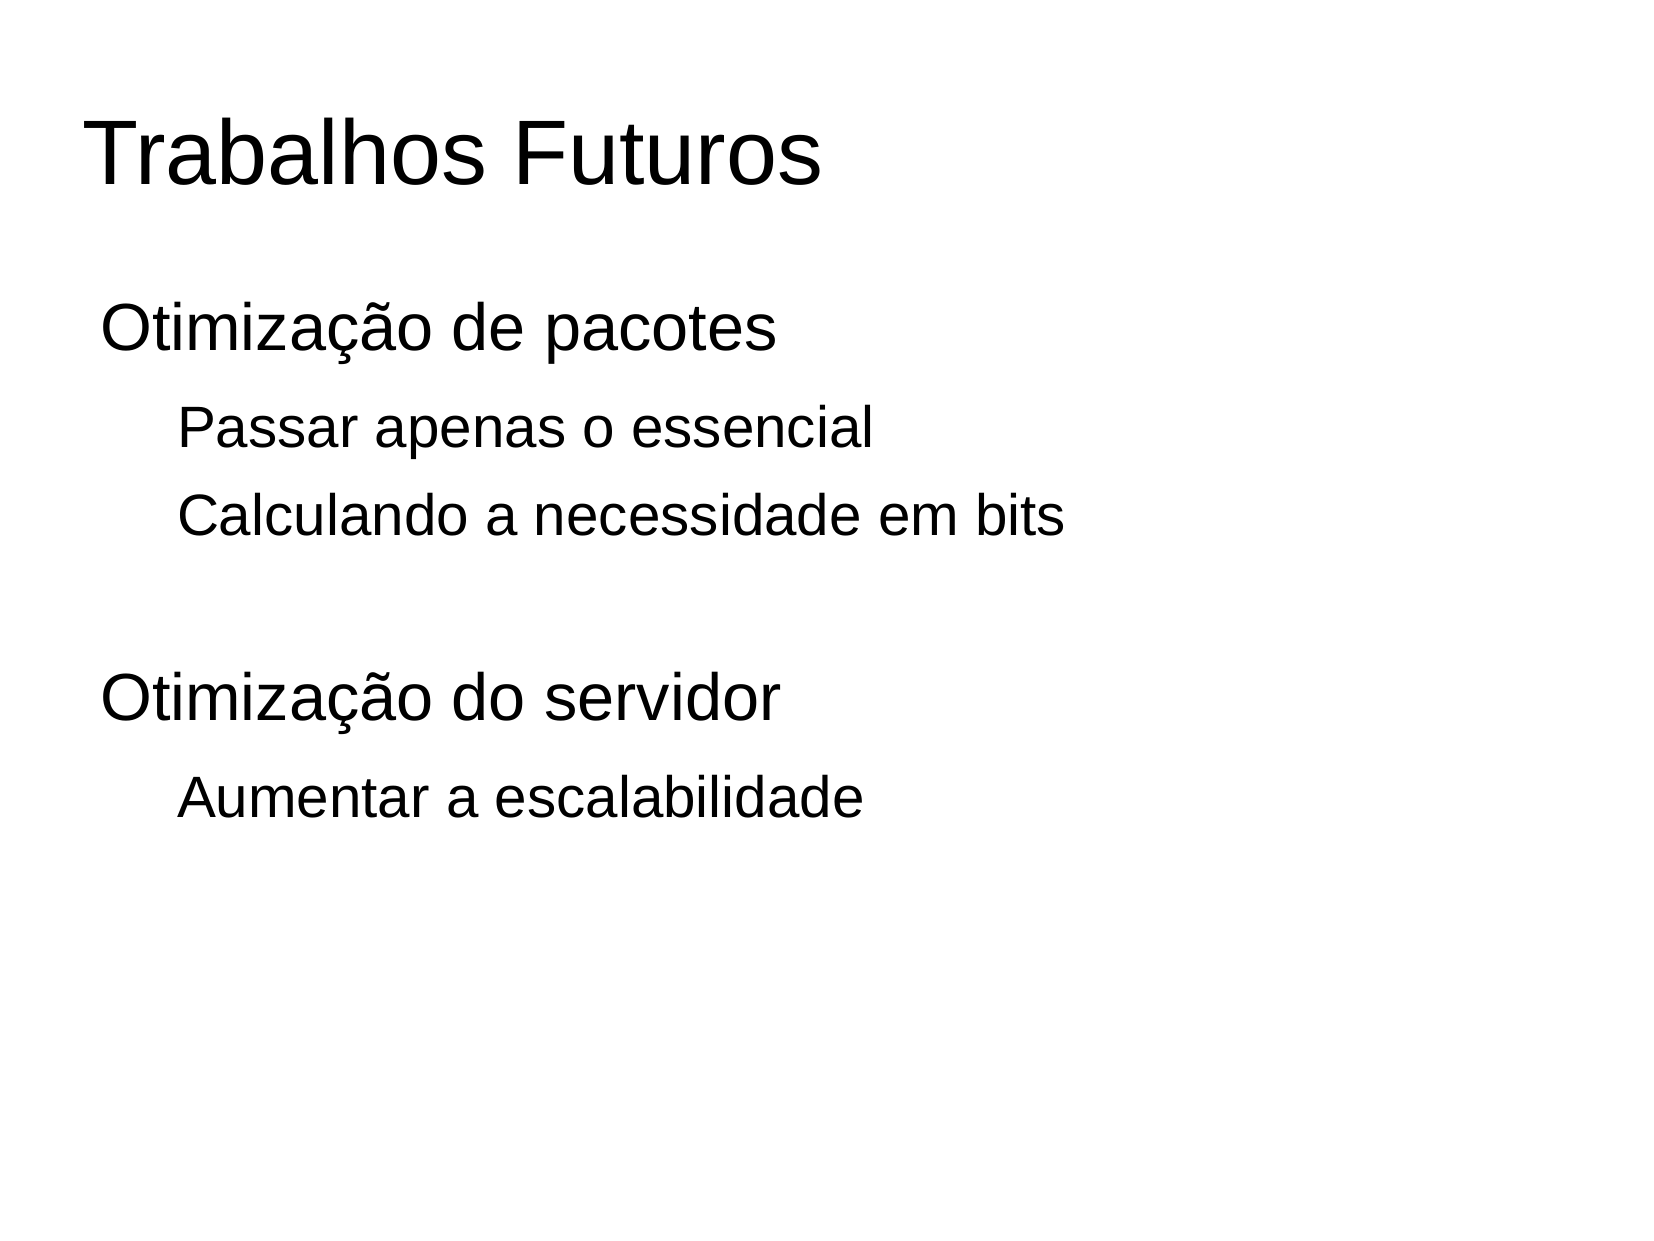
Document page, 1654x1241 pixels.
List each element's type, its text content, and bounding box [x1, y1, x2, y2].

list Otimização de pacotes Passar apenas o essencial Calculando a necessidade em bits Otimização do servidor Aumentar a escalabilidade [82, 290, 1571, 1094]
title Trabalhos Futuros [82, 56, 1571, 250]
